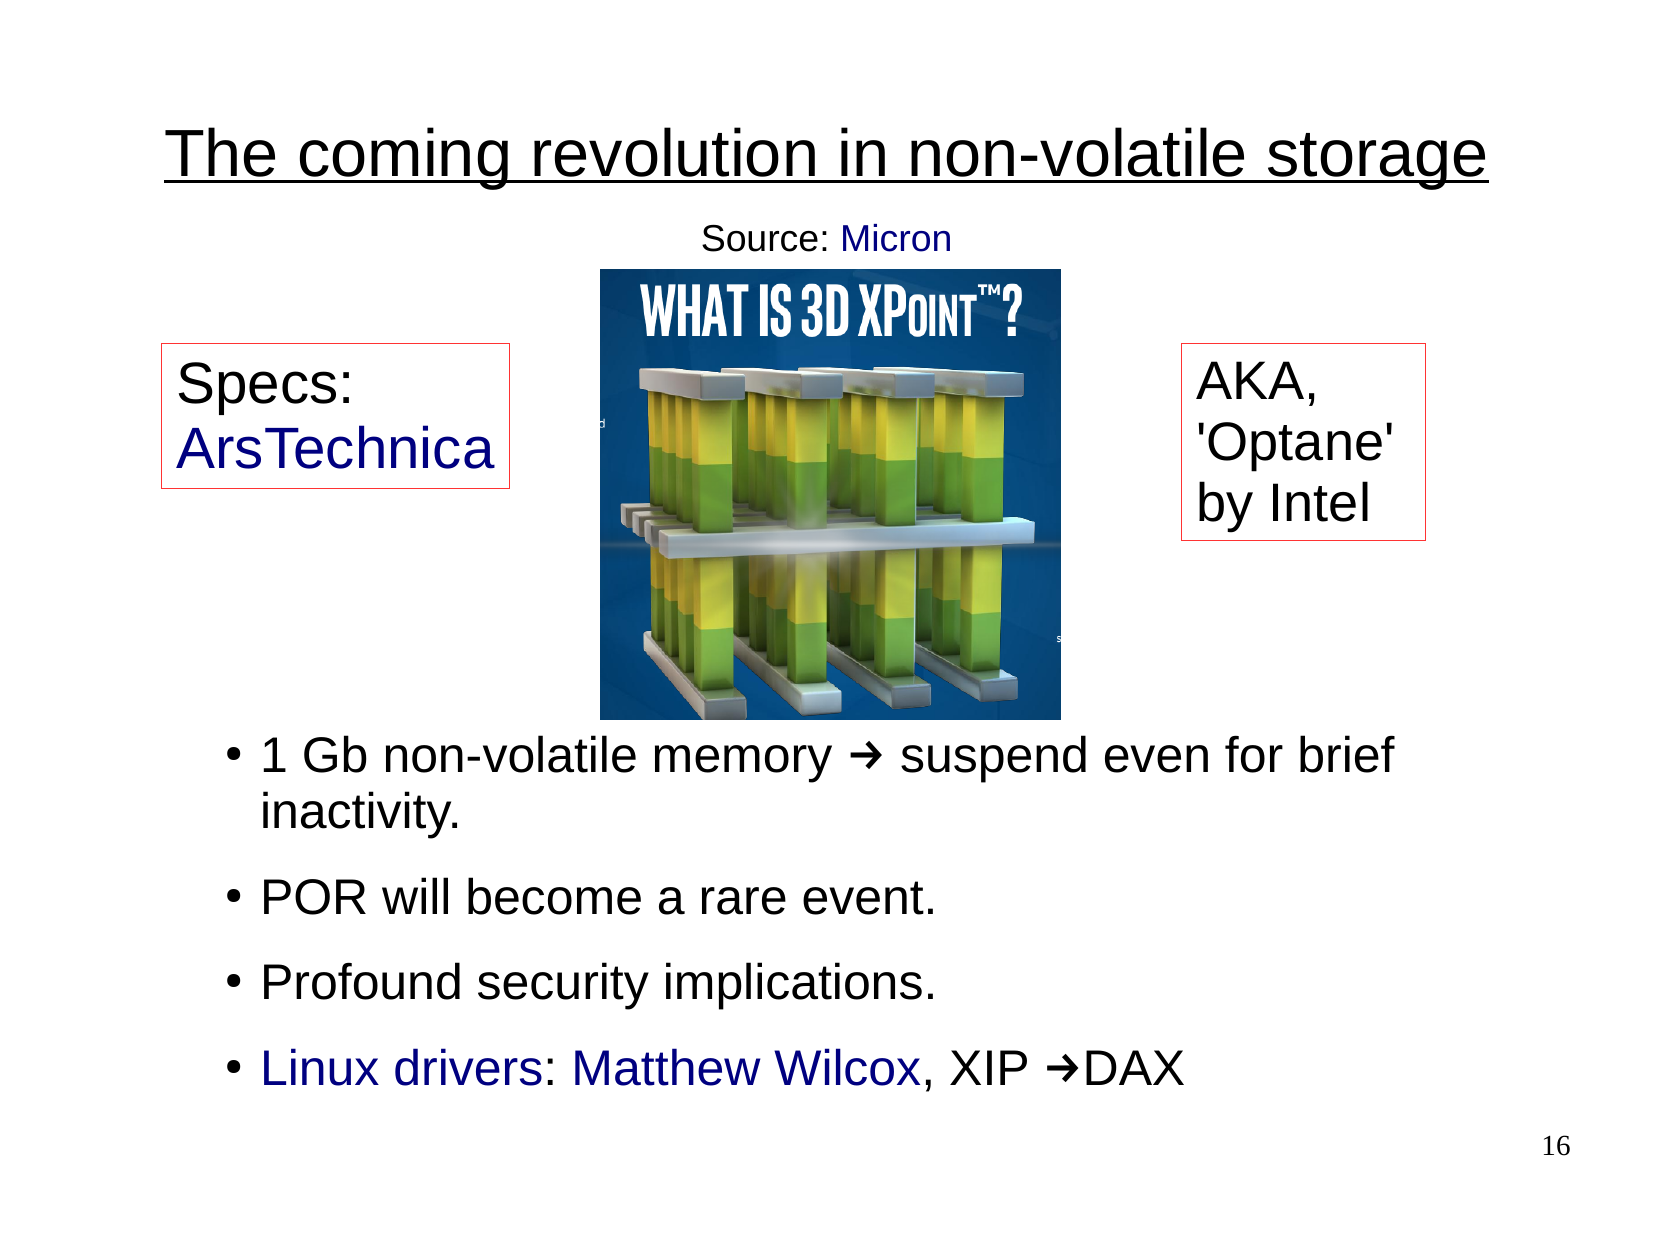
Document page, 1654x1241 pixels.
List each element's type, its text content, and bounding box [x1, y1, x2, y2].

text_box Specs: ArsTechnica [161, 343, 510, 489]
text_box AKA, 'Optane' by Intel [1181, 343, 1426, 541]
text_box Source: Micron [686, 210, 968, 267]
title The coming revolution in non-volatile storage [82, 49, 1571, 257]
picture [600, 269, 1061, 720]
text_box 1 Gb non-volatile memory  suspend even for brief inactivity. POR will become a rare event. Profound security implications. Linux drivers: Matthew Wilcox, XIP DAX [210, 720, 1531, 1116]
